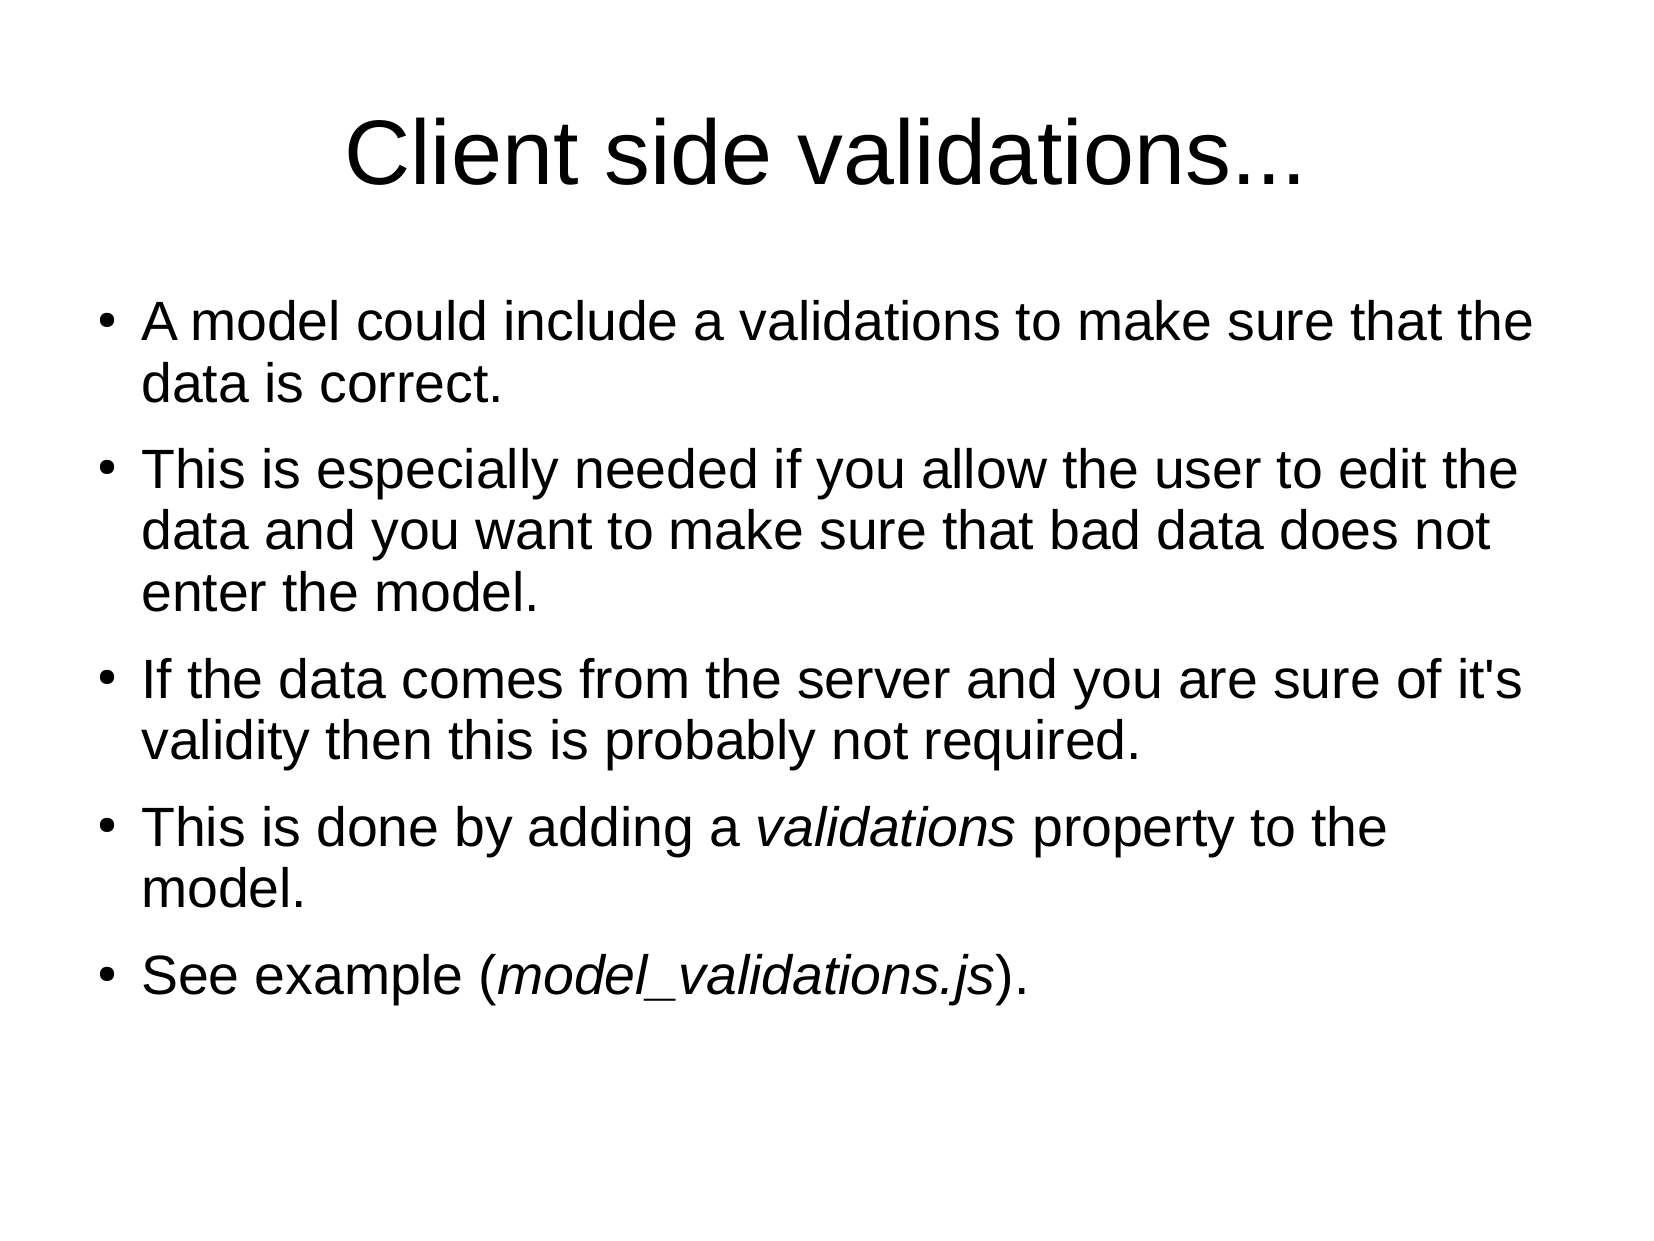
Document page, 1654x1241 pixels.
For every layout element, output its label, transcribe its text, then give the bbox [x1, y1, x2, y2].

list A model could include a validations to make sure that the data is correct. This is especially needed if you allow the user to edit the data and you want to make sure that bad data does not enter the model. If the data comes from the server and you are sure of it's validity then this is probably not required. This is done by adding a validations property to the model. See example (model_validations.js). [82, 290, 1538, 1010]
title Client side validations... [82, 49, 1571, 257]
